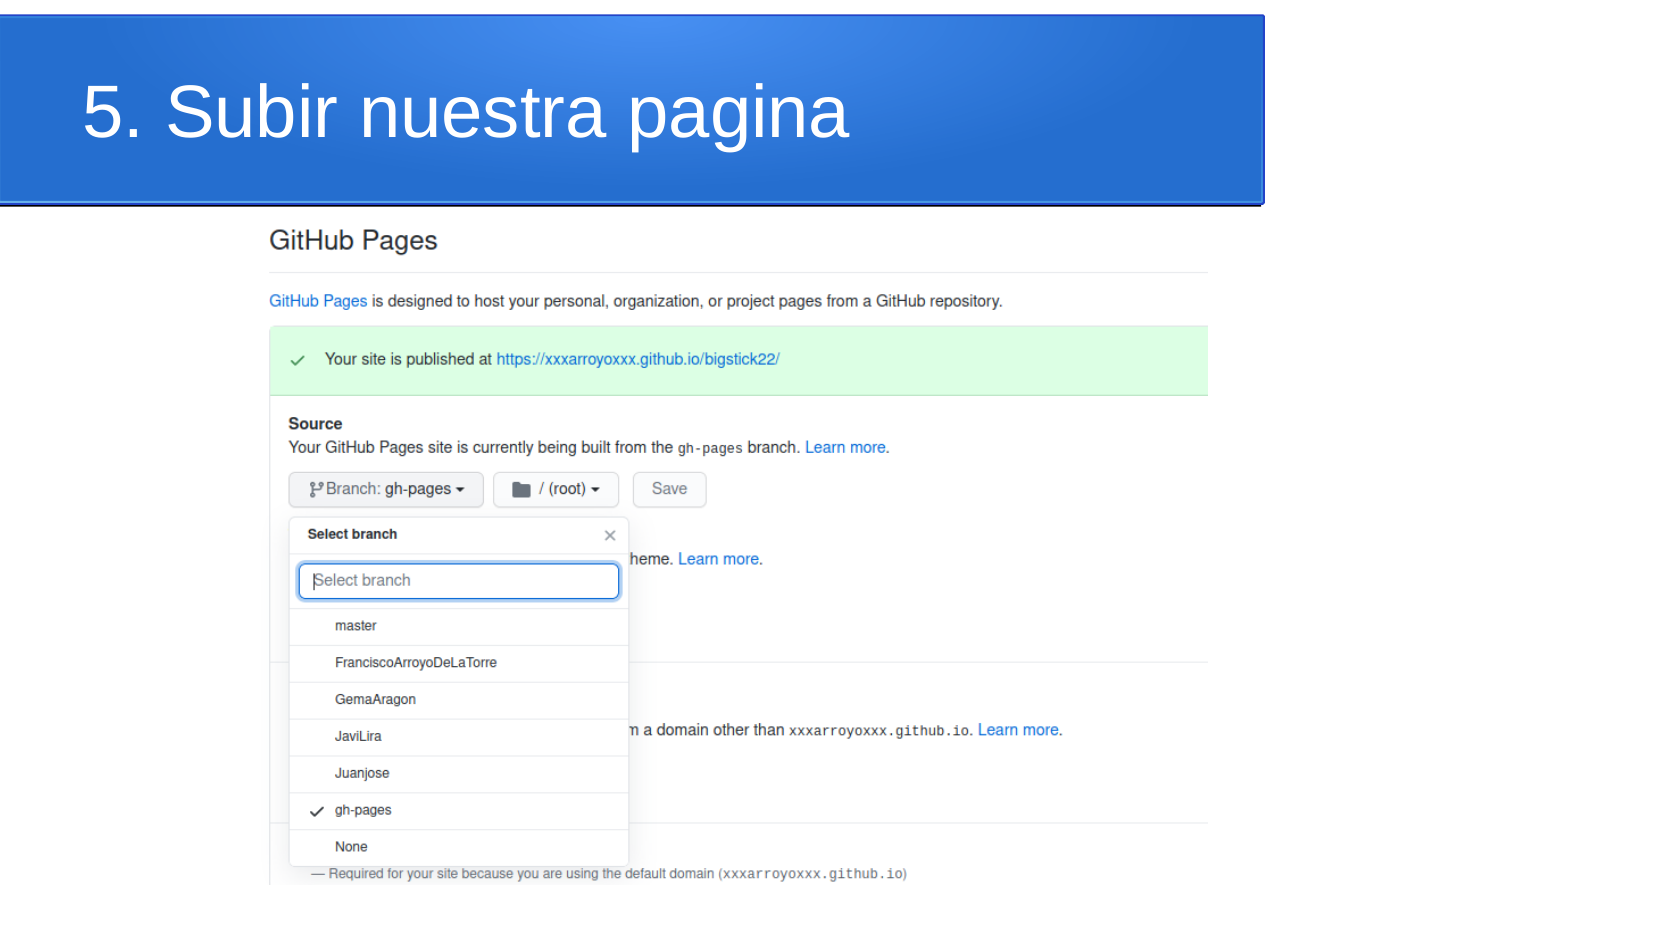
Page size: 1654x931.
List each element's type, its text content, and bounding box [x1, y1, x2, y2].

title 5. Subir nuestra pagina [82, 35, 1235, 189]
picture [259, 224, 1208, 885]
